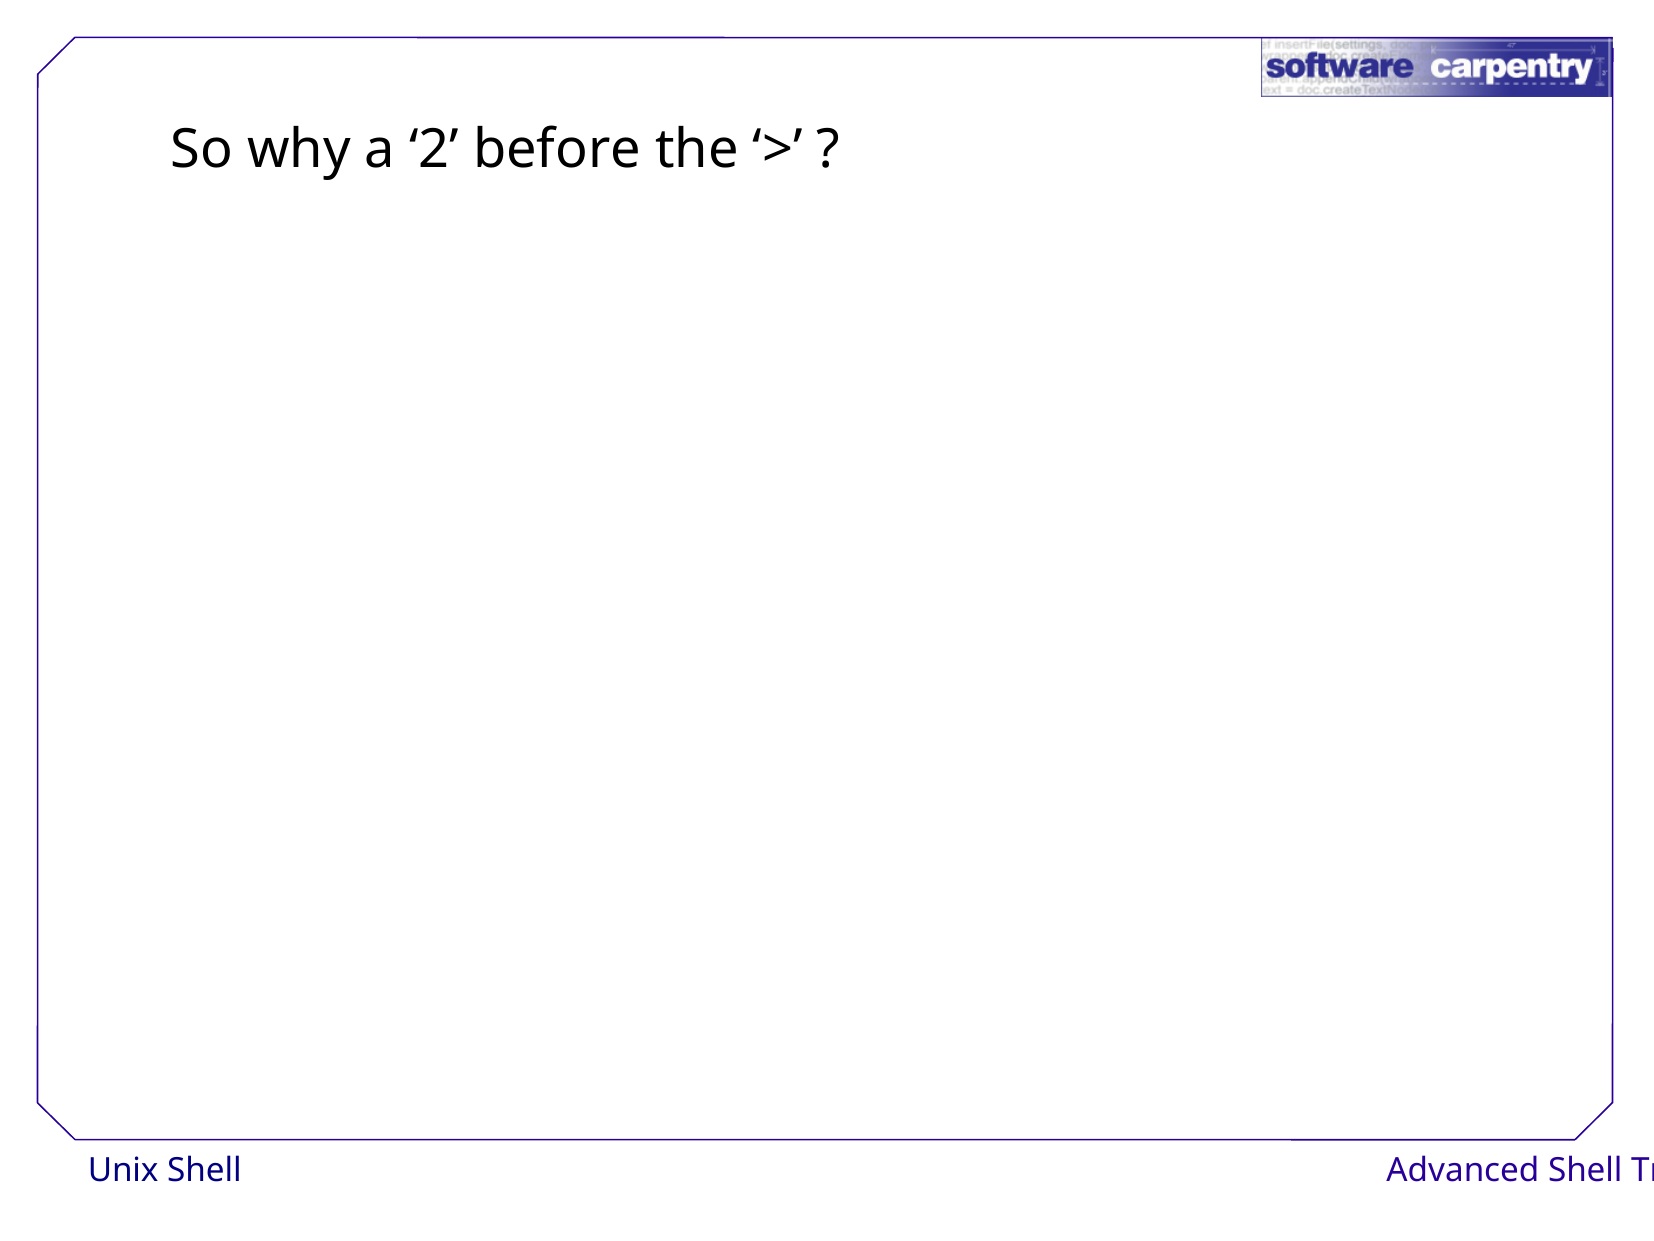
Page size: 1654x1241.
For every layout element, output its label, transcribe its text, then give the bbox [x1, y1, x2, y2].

text_box So why a ‘2’ before the ‘>’ ? [155, 105, 1536, 187]
picture [1261, 39, 1613, 97]
